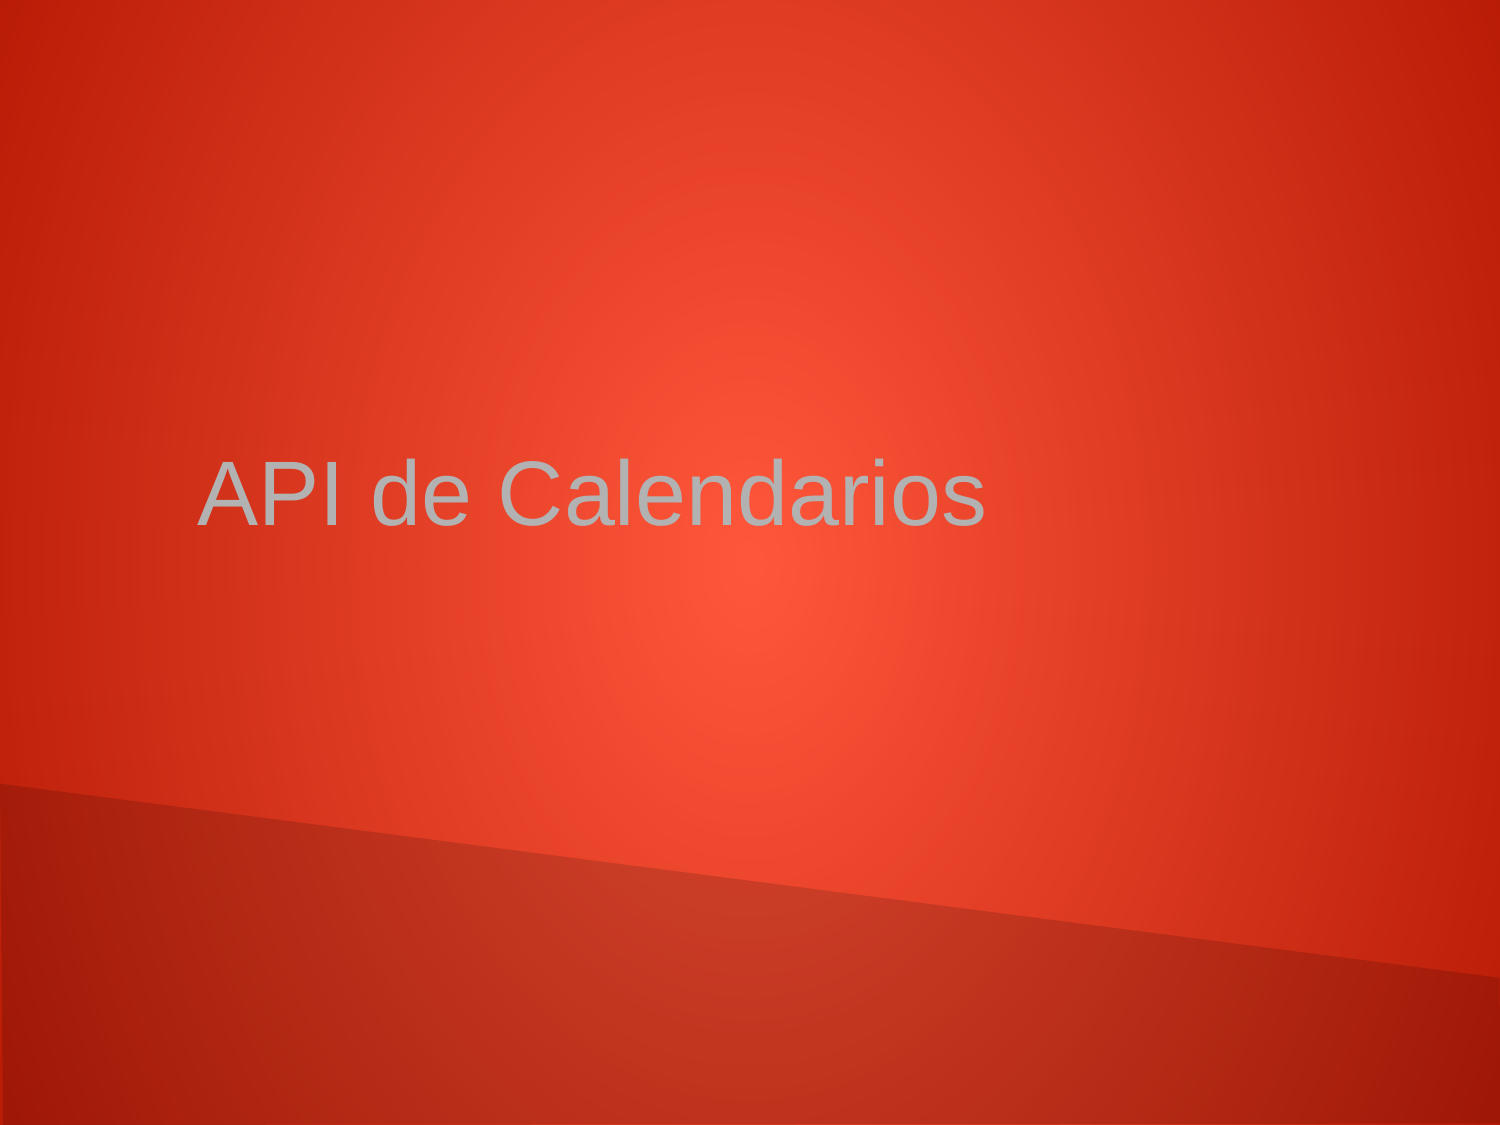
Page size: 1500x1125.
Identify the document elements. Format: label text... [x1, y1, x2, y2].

text_box API de Calendarios [182, 364, 1318, 724]
